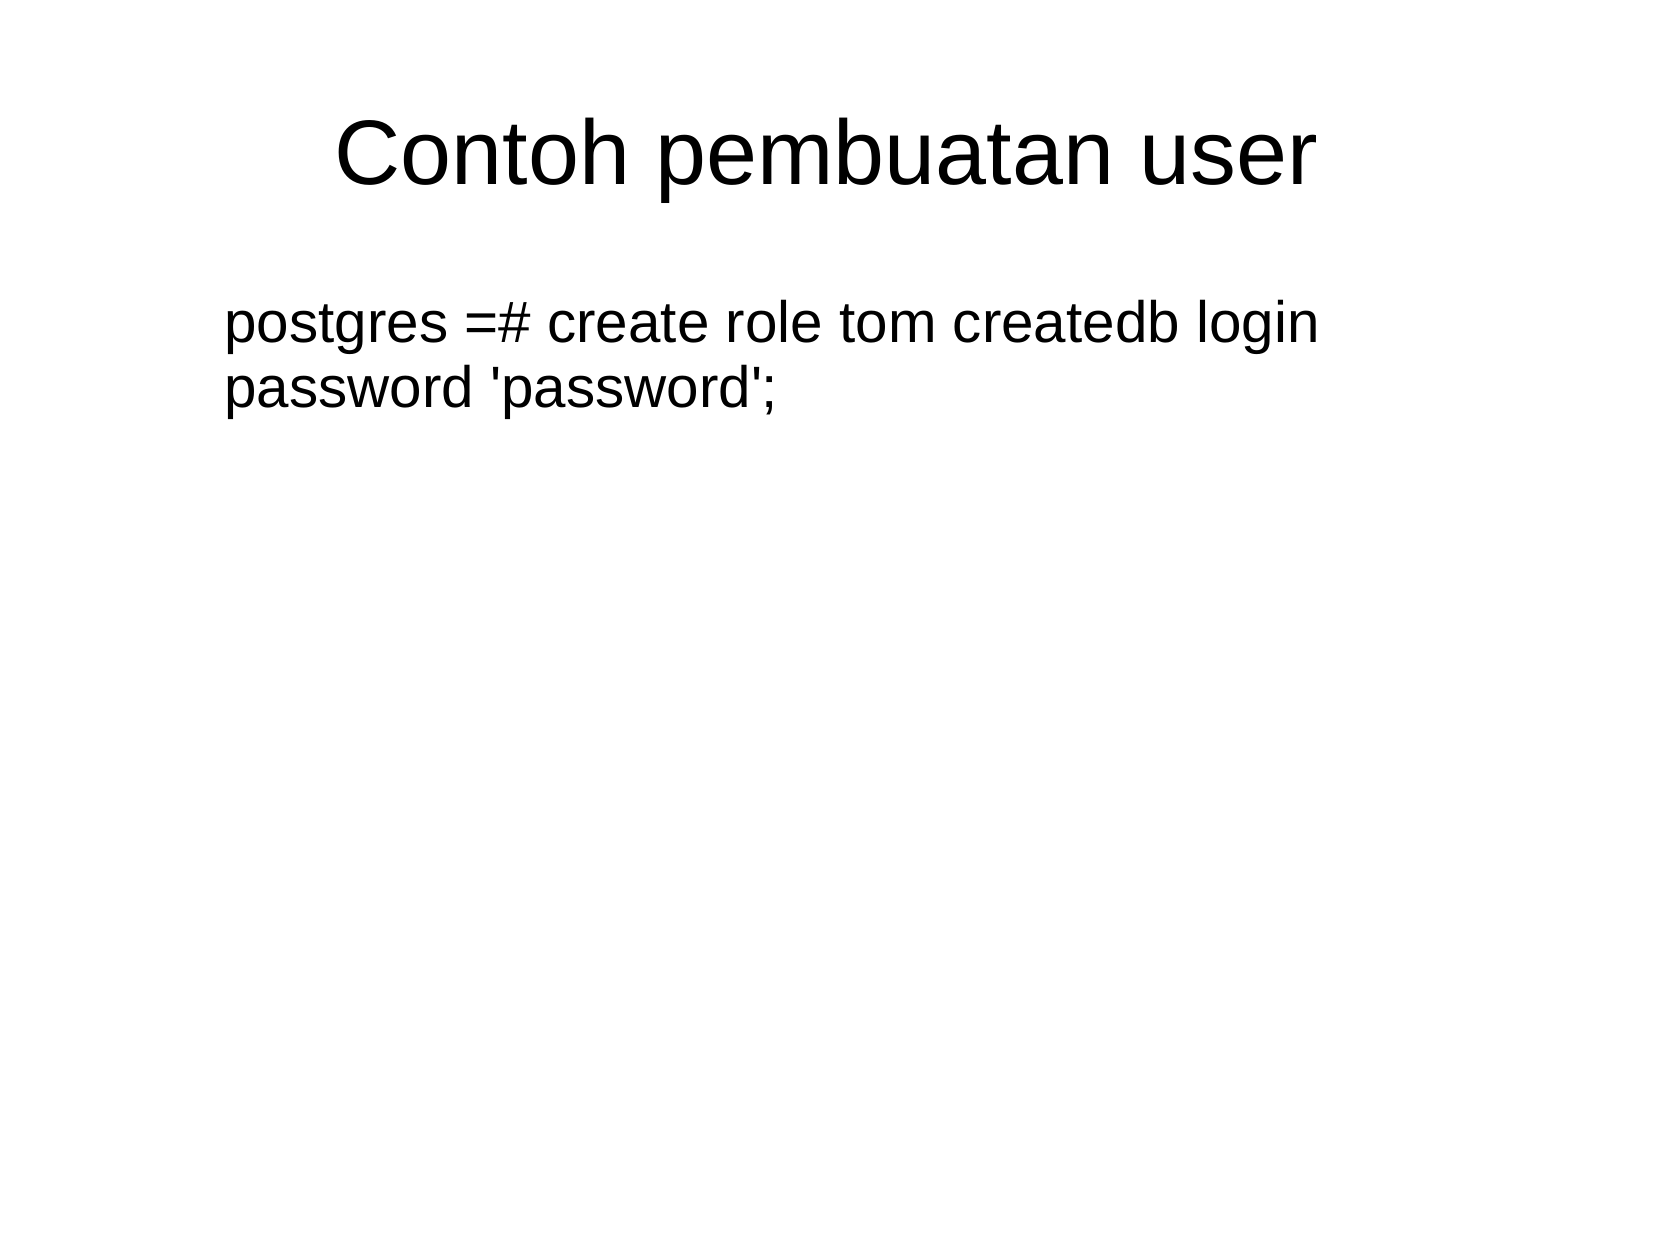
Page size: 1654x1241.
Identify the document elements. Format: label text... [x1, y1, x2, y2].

title Contoh pembuatan user [82, 49, 1571, 257]
list postgres =# create role tom createdb login password 'password'; [82, 290, 1571, 1010]
